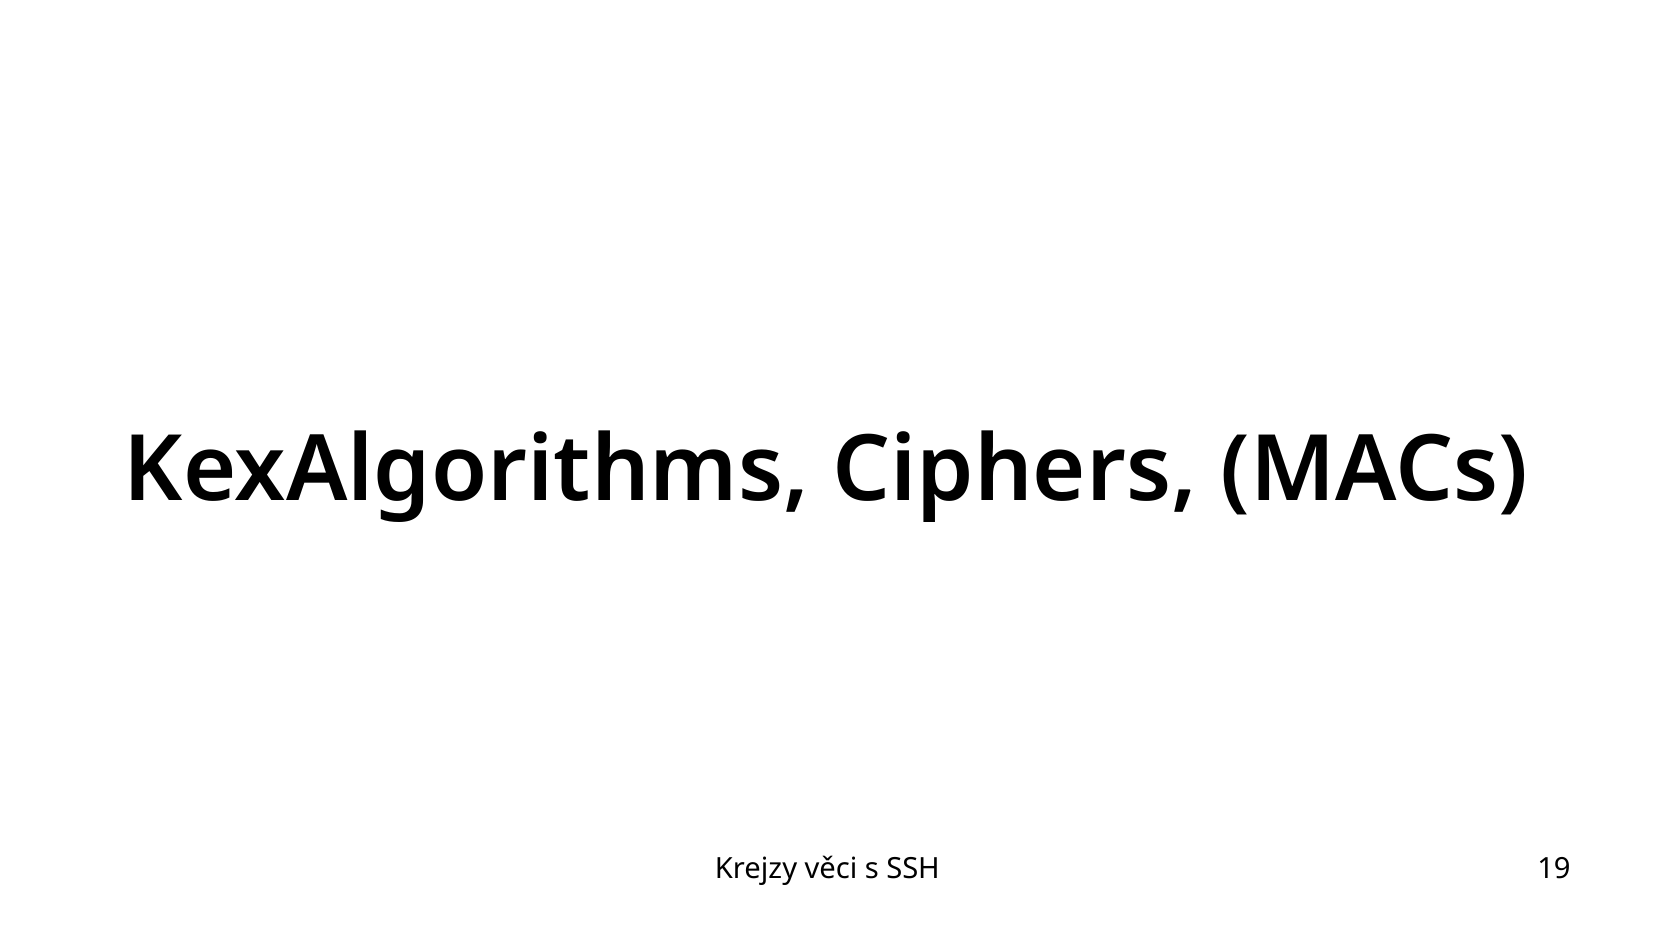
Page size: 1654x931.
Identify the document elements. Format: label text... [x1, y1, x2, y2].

title KexAlgorithms, Ciphers, (MACs) [82, 387, 1571, 543]
